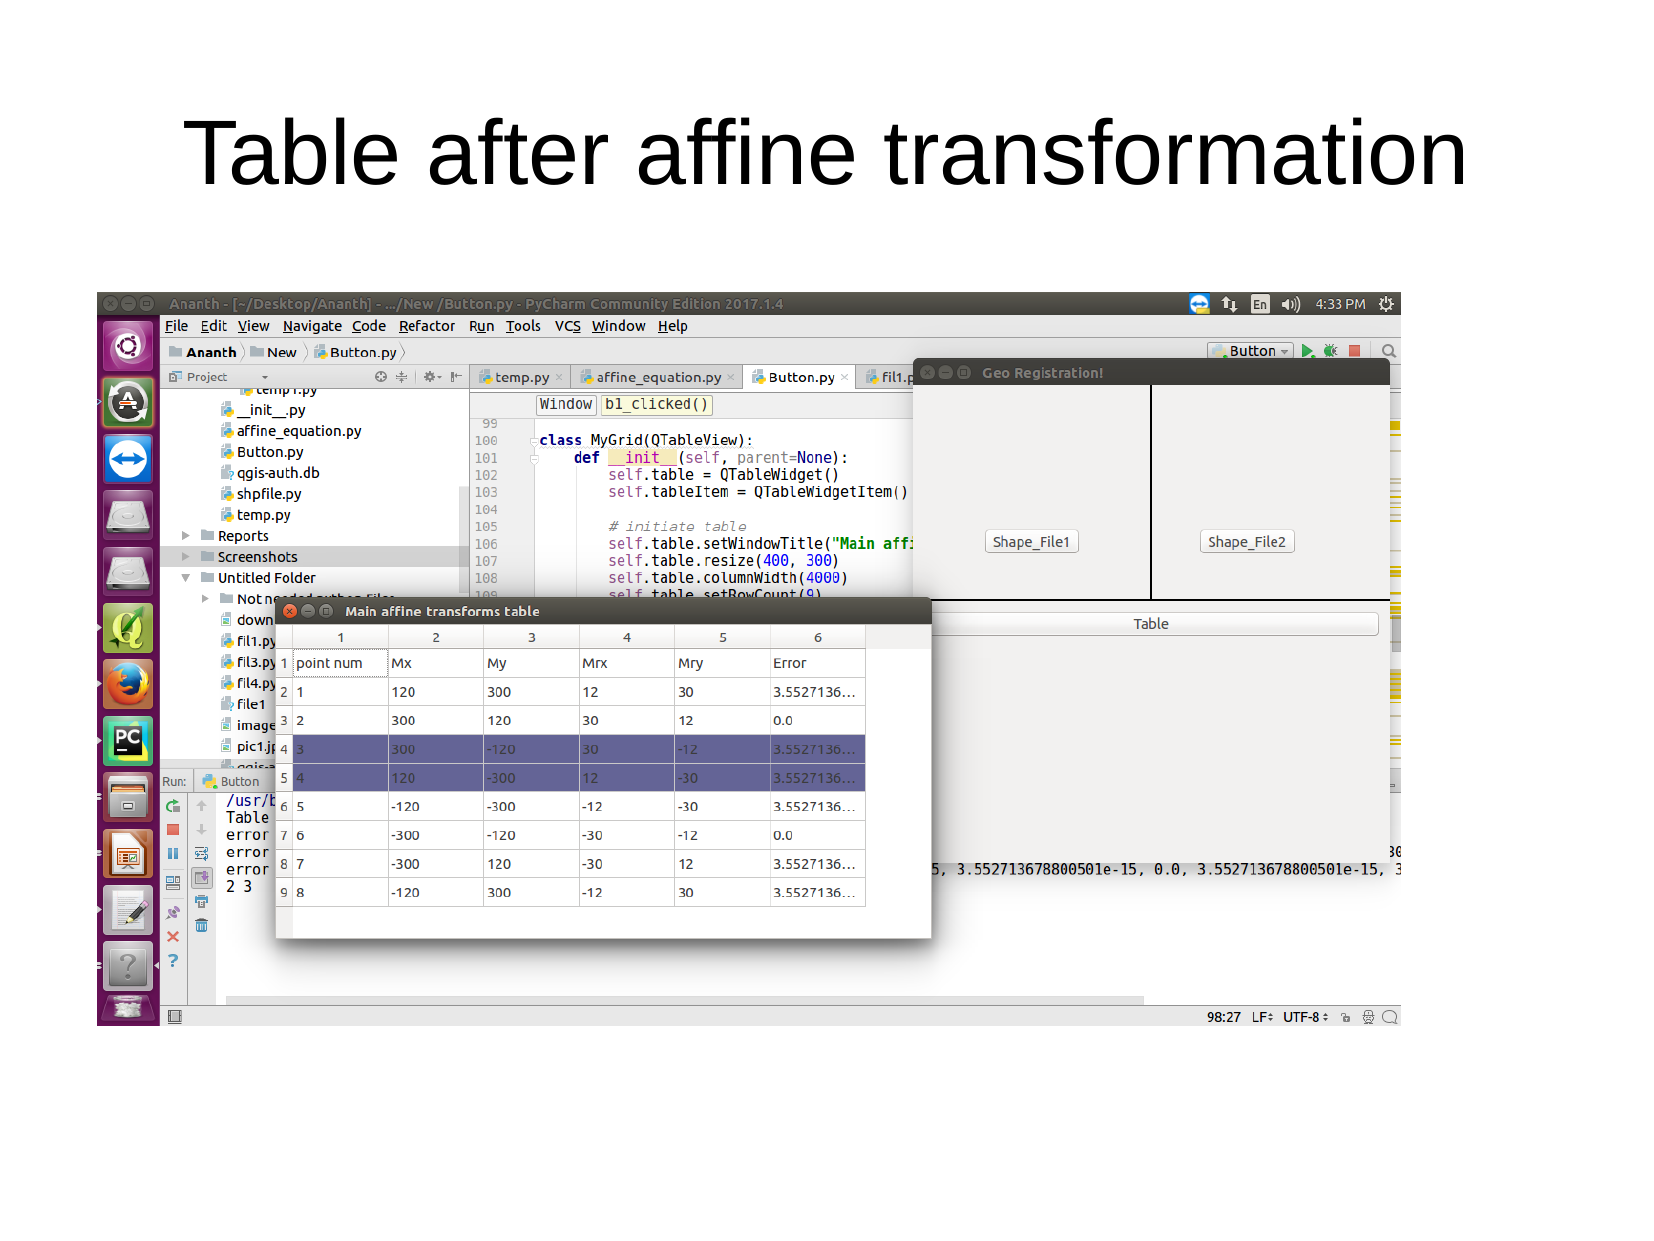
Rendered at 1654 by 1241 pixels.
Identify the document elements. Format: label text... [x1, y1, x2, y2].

picture [97, 292, 1401, 1026]
title Table after affine transformation [82, 49, 1571, 257]
